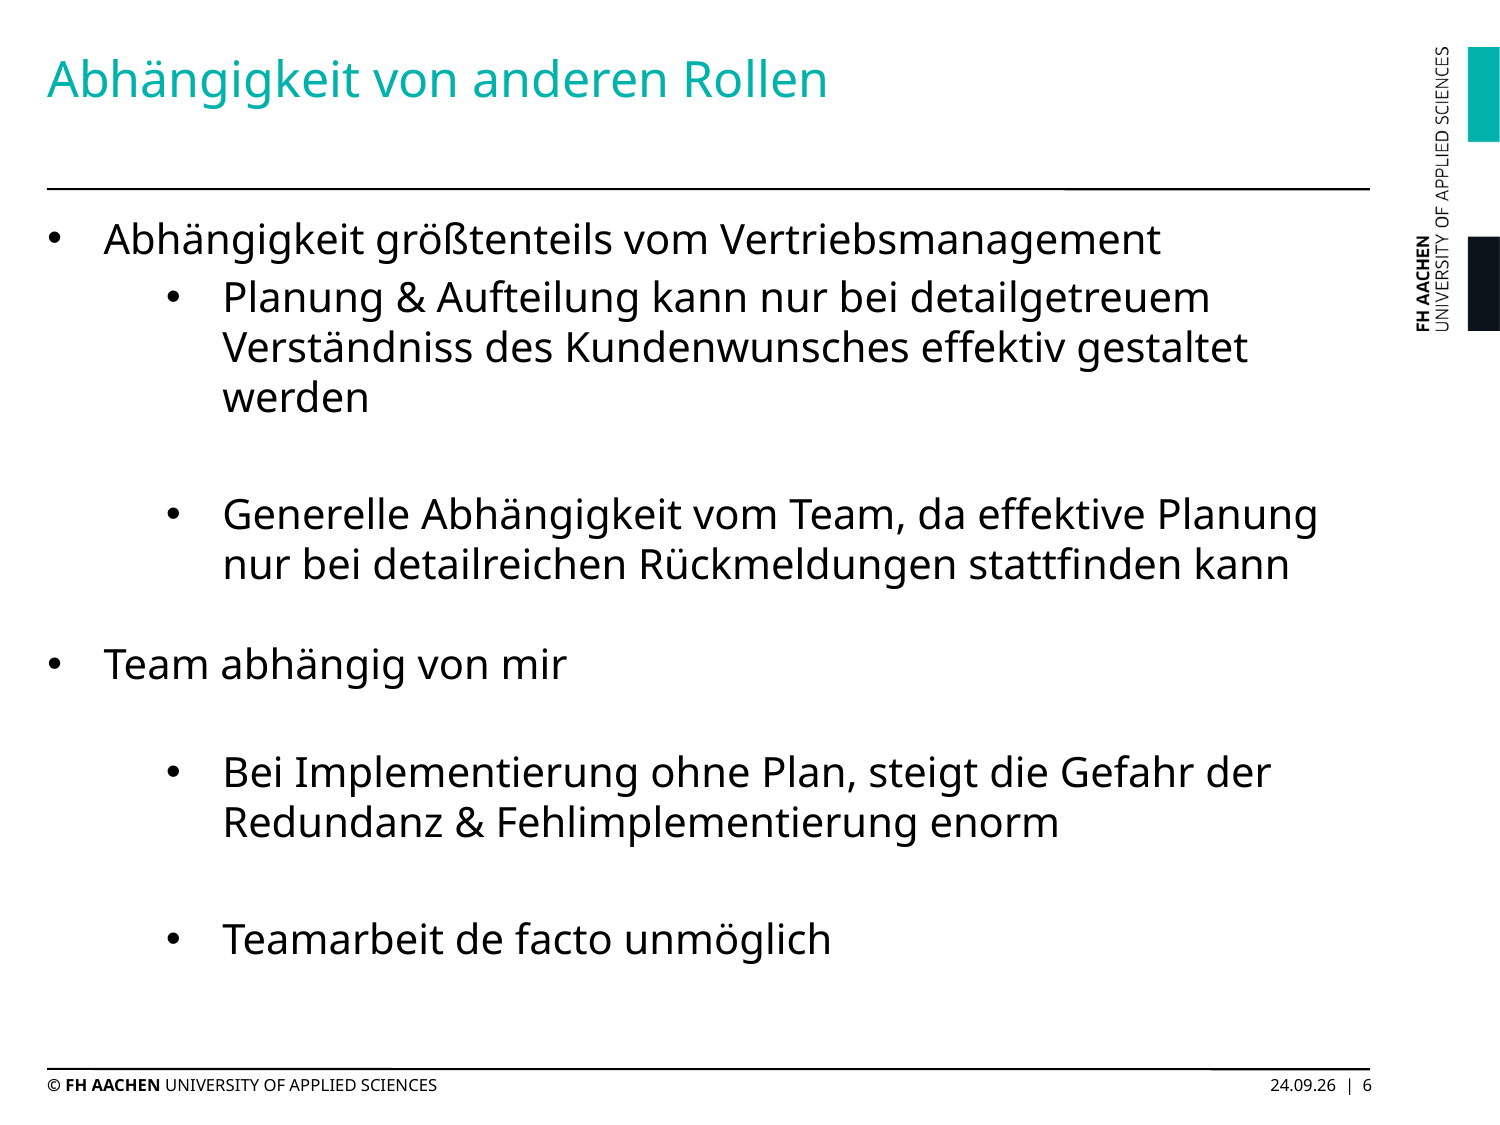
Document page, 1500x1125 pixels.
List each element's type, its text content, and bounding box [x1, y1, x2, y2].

list Abhängigkeit größtenteils vom Vertriebsmanagement Planung & Aufteilung kann nur bei detailgetreuem Verständniss des Kundenwunsches effektiv gestaltet werden Generelle Abhängigkeit vom Team, da effektive Planung nur bei detailreichen Rückmeldungen stattfinden kann Team abhängig von mir Bei Implementierung ohne Plan, steigt die Gefahr der Redundanz & Fehlimplementierung enorm Teamarbeit de facto unmöglich [47, 212, 1371, 1040]
picture [1404, 47, 1500, 331]
title Abhängigkeit von anderen Rollen [47, 47, 1371, 166]
